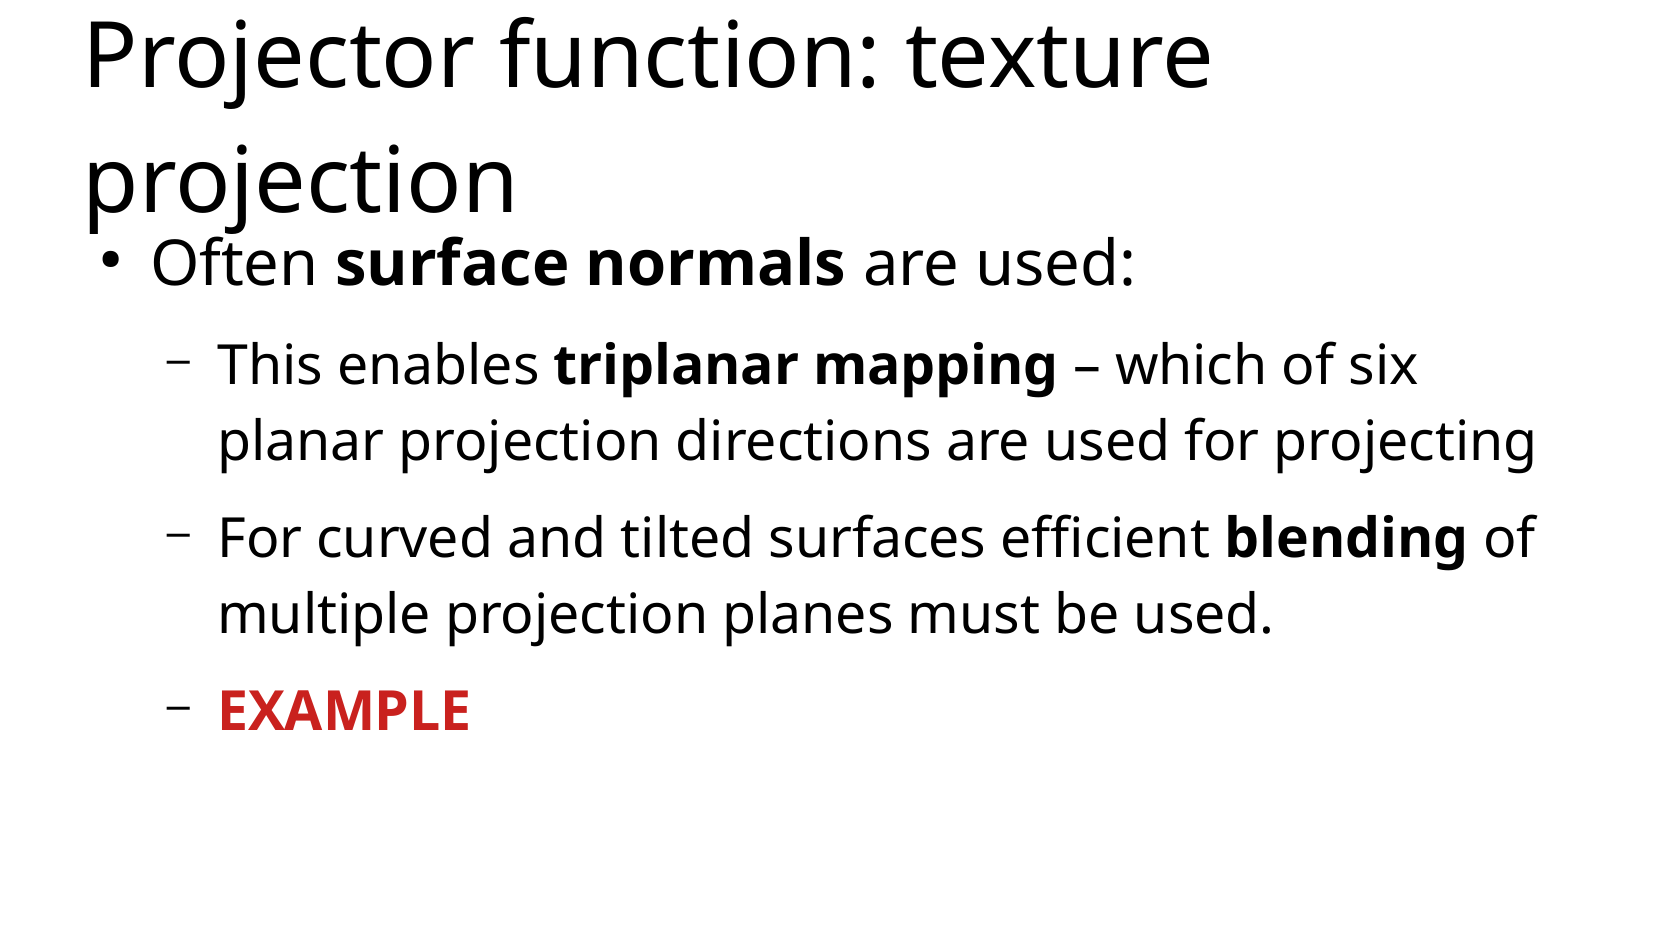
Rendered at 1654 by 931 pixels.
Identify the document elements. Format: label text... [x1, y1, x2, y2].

title Projector function: texture projection [82, 37, 1571, 193]
list Often surface normals are used: This enables triplanar mapping – which of six planar projection directions are used for projecting For curved and tilted surfaces efficient blending of multiple projection planes must be used. EXAMPLE [82, 217, 1571, 758]
